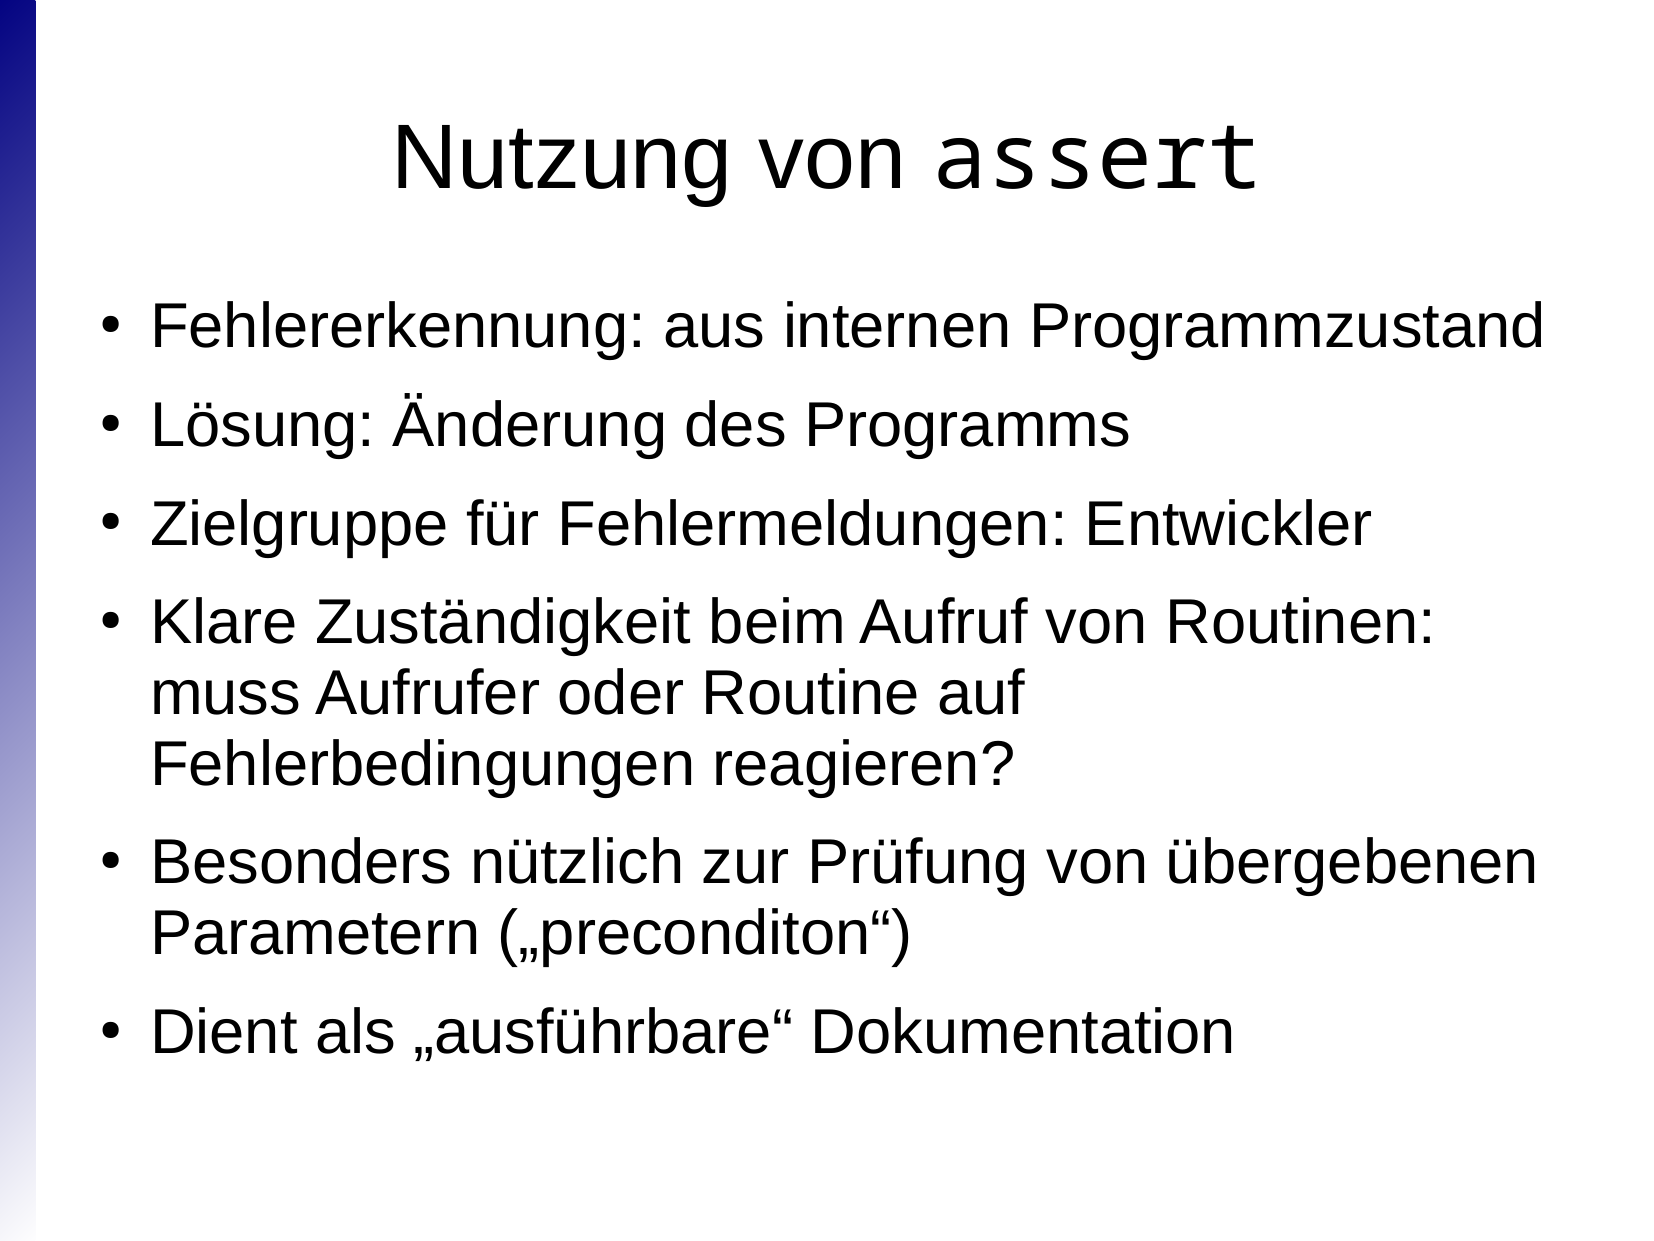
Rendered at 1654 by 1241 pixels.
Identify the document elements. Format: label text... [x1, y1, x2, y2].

title Nutzung von assert [82, 49, 1571, 257]
list Fehlererkennung: aus internen Programmzustand Lösung: Änderung des Programms Zielgruppe für Fehlermeldungen: Entwickler Klare Zuständigkeit beim Aufruf von Routinen: muss Aufrufer oder Routine auf Fehlerbedingungen reagieren? Besonders nützlich zur Prüfung von übergebenen Parametern („preconditon“) Dient als „ausführbare“ Dokumentation [82, 290, 1571, 1109]
